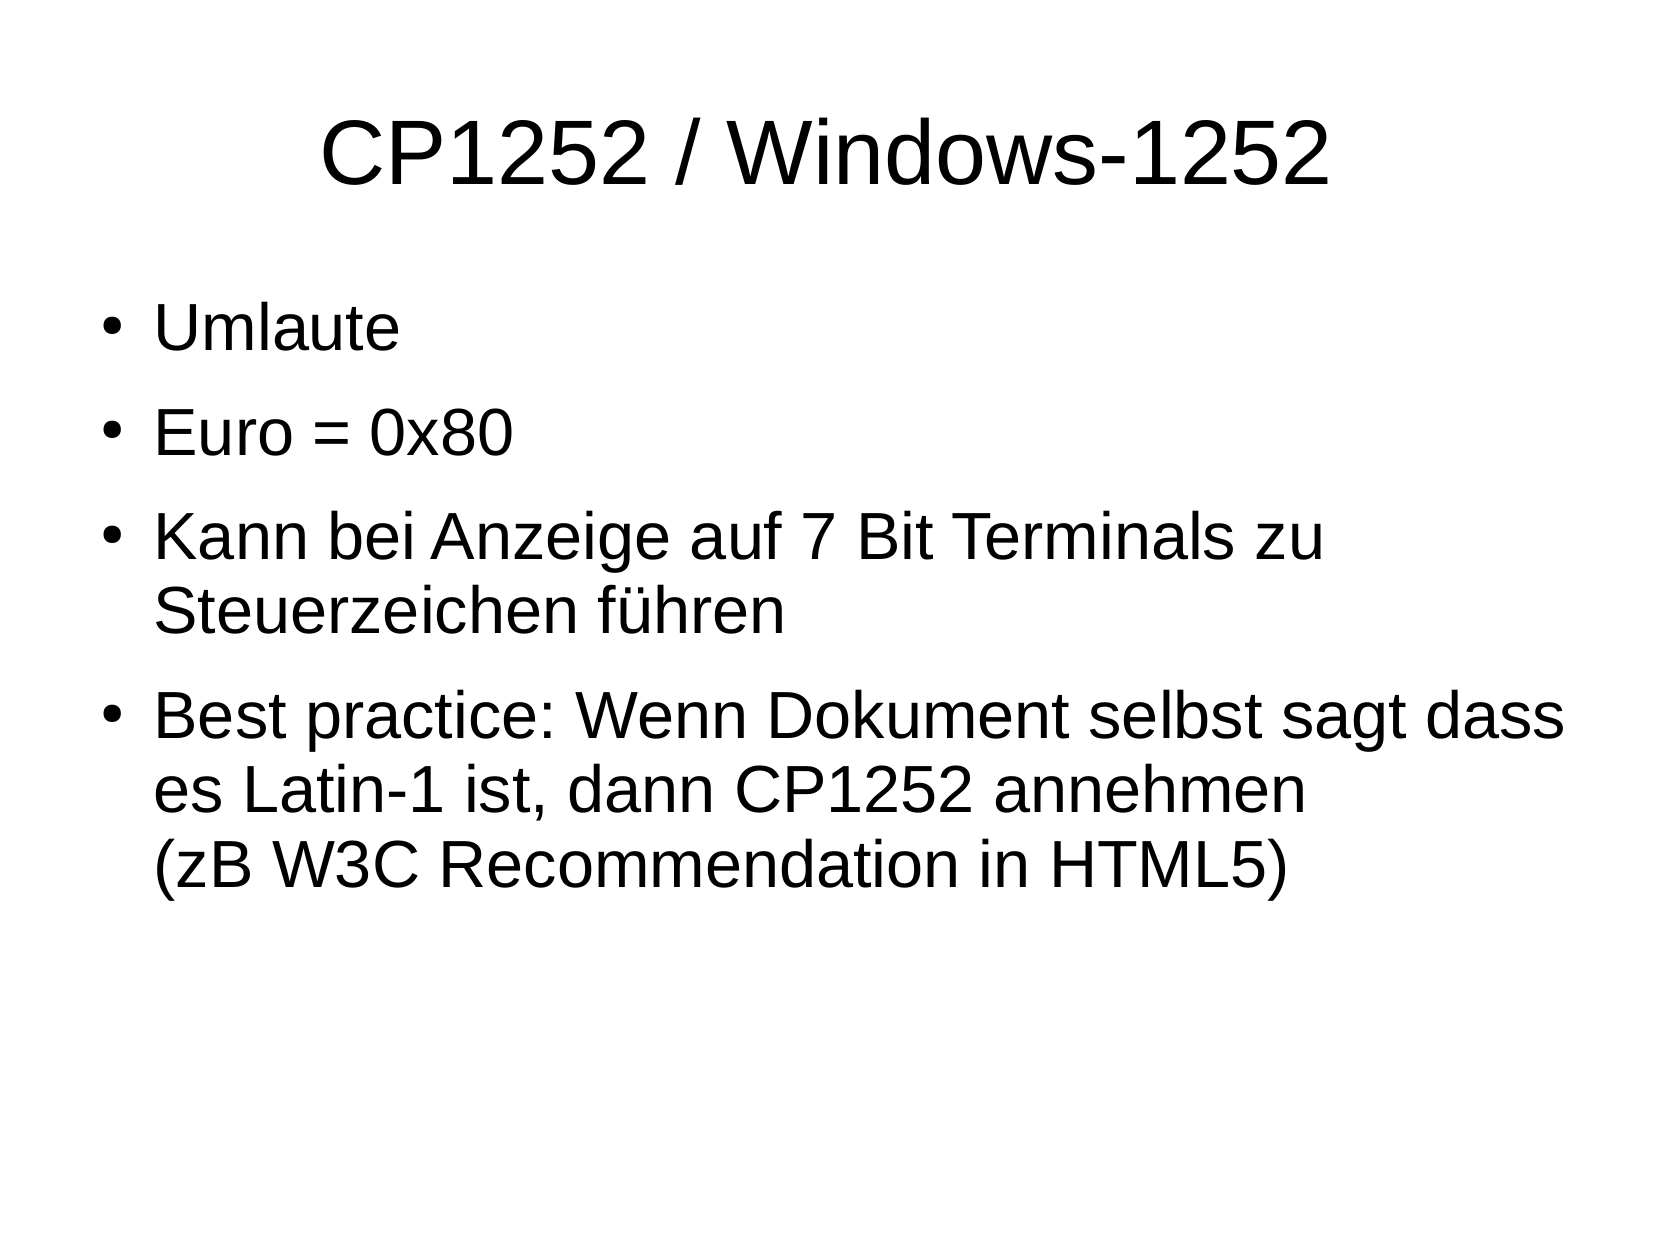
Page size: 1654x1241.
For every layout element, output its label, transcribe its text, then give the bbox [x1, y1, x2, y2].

title CP1252 / Windows-1252 [82, 49, 1571, 257]
list Umlaute Euro = 0x80 Kann bei Anzeige auf 7 Bit Terminals zu Steuerzeichen führen Best practice: Wenn Dokument selbst sagt dass es Latin-1 ist, dann CP1252 annehmen (zB W3C Recommendation in HTML5) [82, 290, 1571, 1010]
